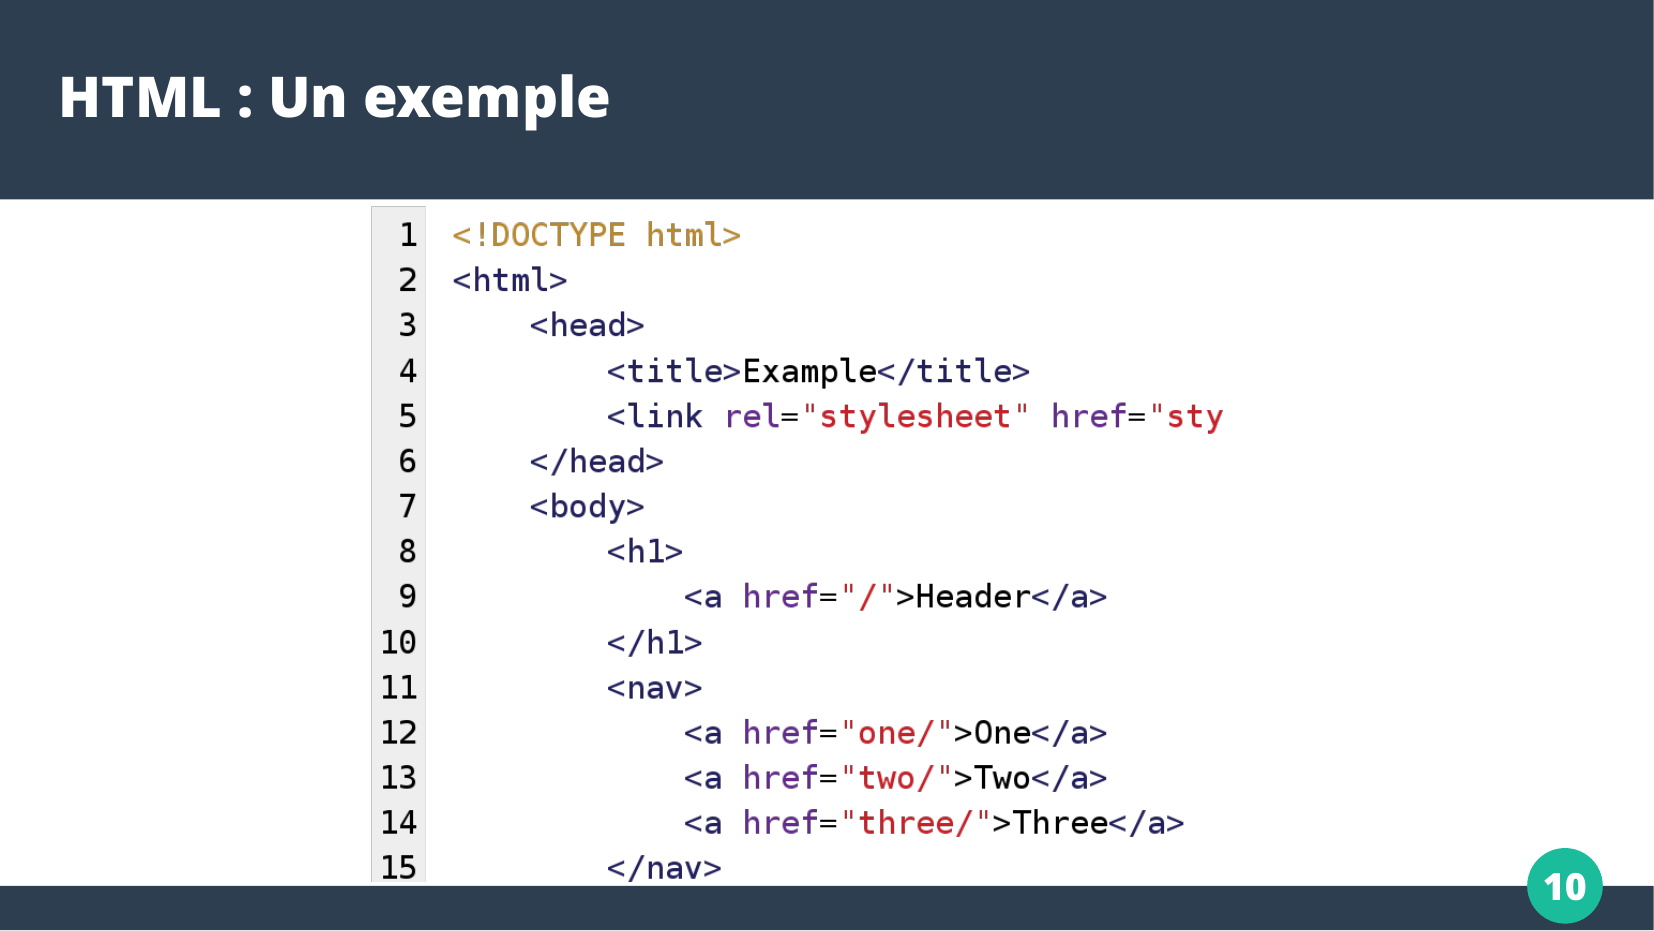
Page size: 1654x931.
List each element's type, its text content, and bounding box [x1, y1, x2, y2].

picture [366, 201, 1223, 882]
title HTML : Un exemple [59, 37, 1595, 155]
